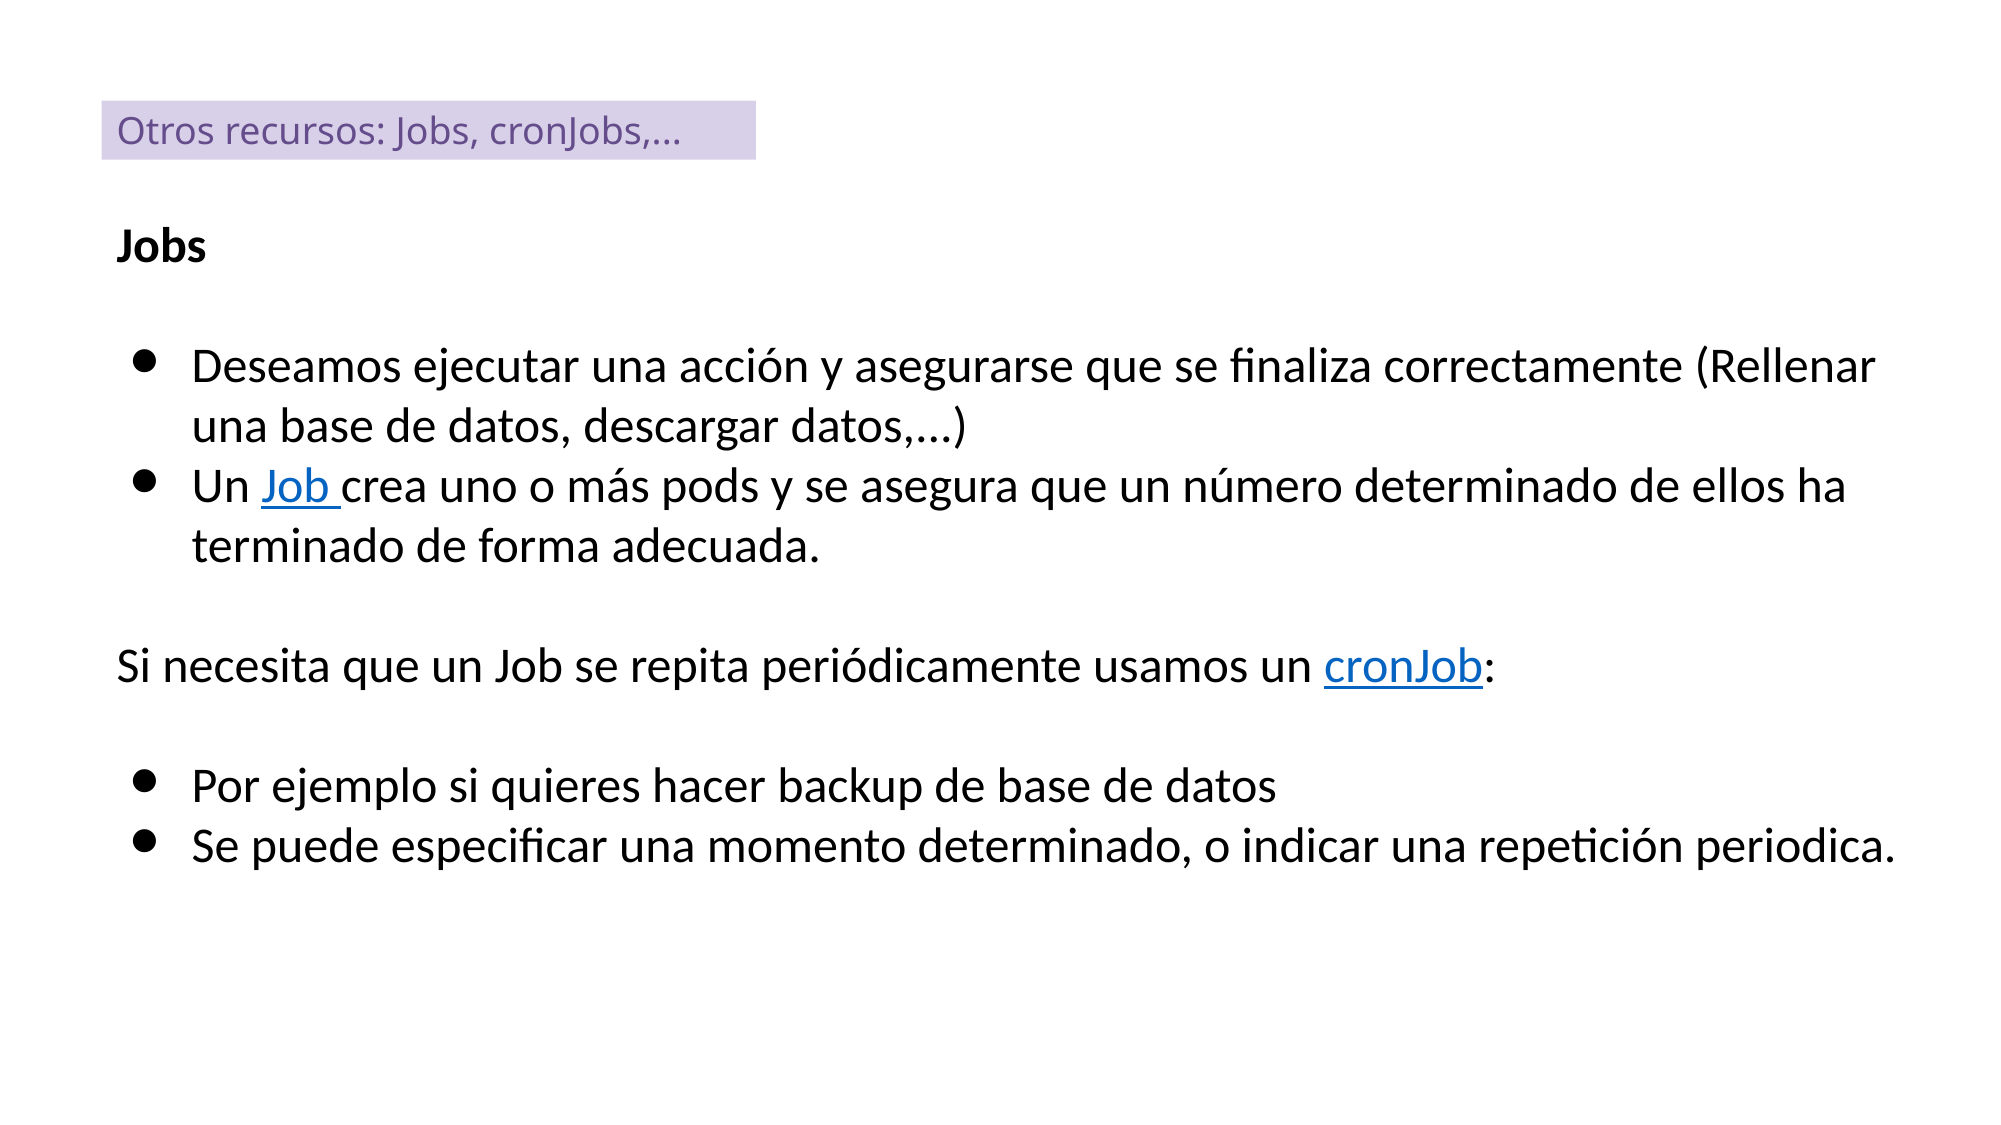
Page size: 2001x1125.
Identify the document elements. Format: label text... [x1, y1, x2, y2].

text_box Jobs Deseamos ejecutar una acción y asegurarse que se finaliza correctamente (Rellenar una base de datos, descargar datos,...) Un Job crea uno o más pods y se asegura que un número determinado de ellos ha terminado de forma adecuada. Si necesita que un Job se repita periódicamente usamos un cronJob: Por ejemplo si quieres hacer backup de base de datos Se puede especificar una momento determinado, o indicar una repetición periodica. [101, 205, 1977, 418]
text_box Otros recursos: Jobs, cronJobs,... [101, 100, 756, 160]
